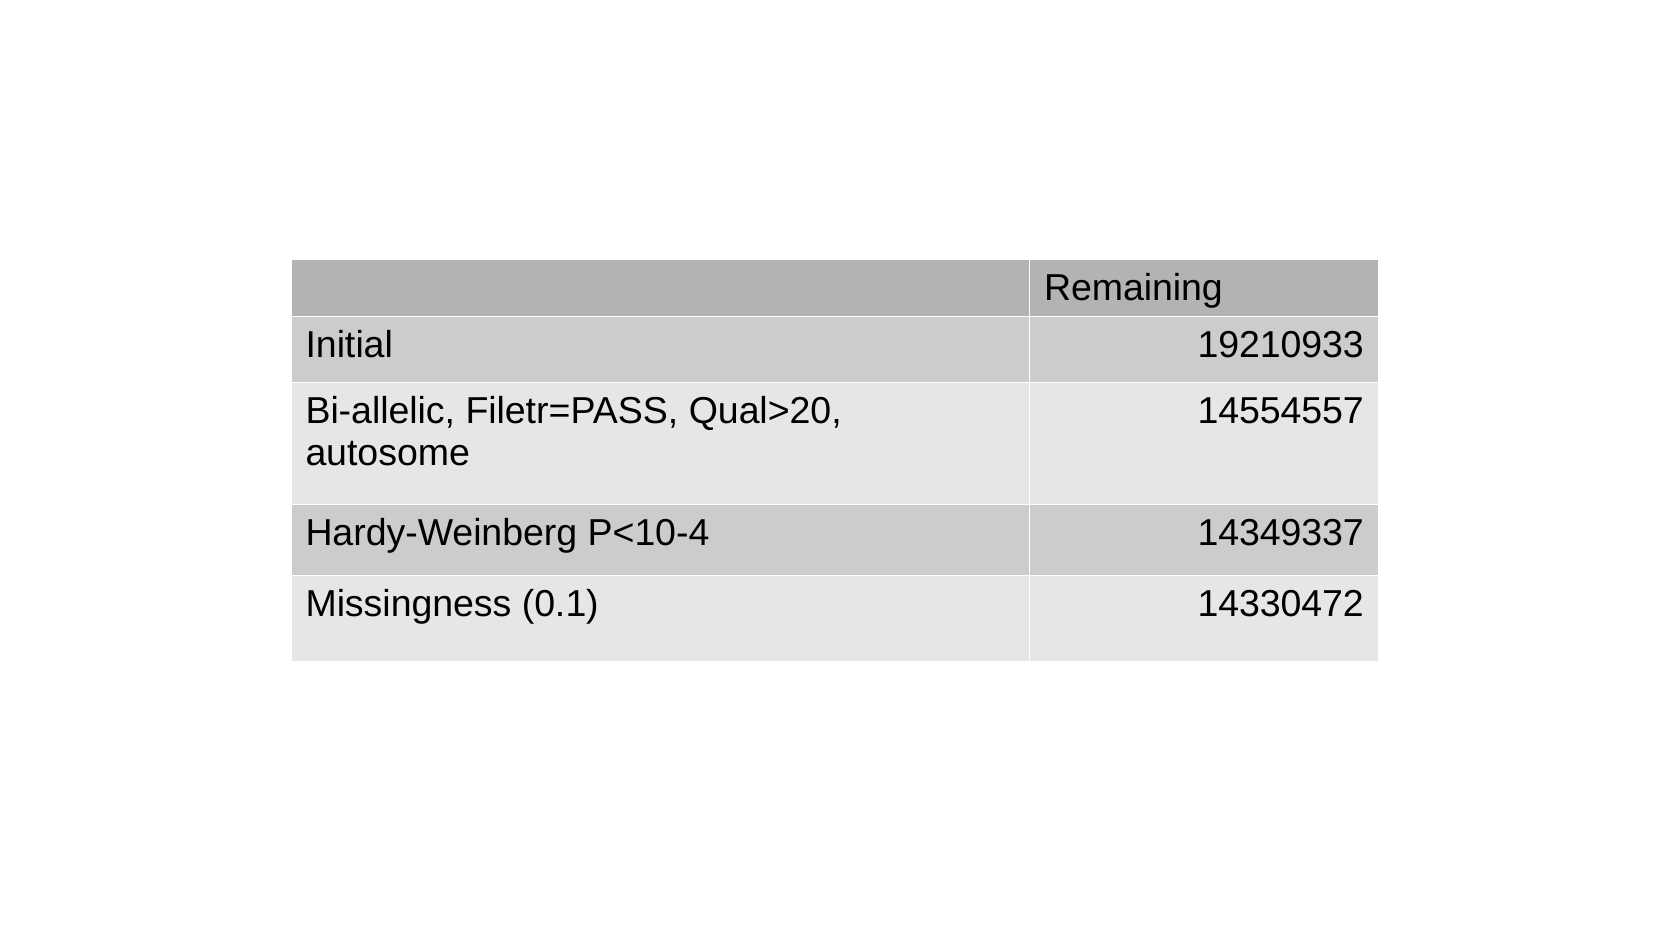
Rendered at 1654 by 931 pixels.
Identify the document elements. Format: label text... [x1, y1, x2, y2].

table_cell 14330472 [1030, 576, 1378, 661]
table_header [292, 260, 1029, 316]
table_cell 14554557 [1030, 383, 1378, 504]
table_cell Hardy-Weinberg P<10-4 [292, 505, 1029, 575]
table_cell Missingness (0.1) [292, 576, 1029, 661]
table_cell Bi-allelic, Filetr=PASS, Qual>20, autosome [292, 383, 1029, 504]
table_header Remaining [1030, 260, 1378, 316]
table_cell Initial [292, 317, 1029, 382]
table_cell 14349337 [1030, 505, 1378, 575]
table_cell 19210933 [1030, 317, 1378, 382]
